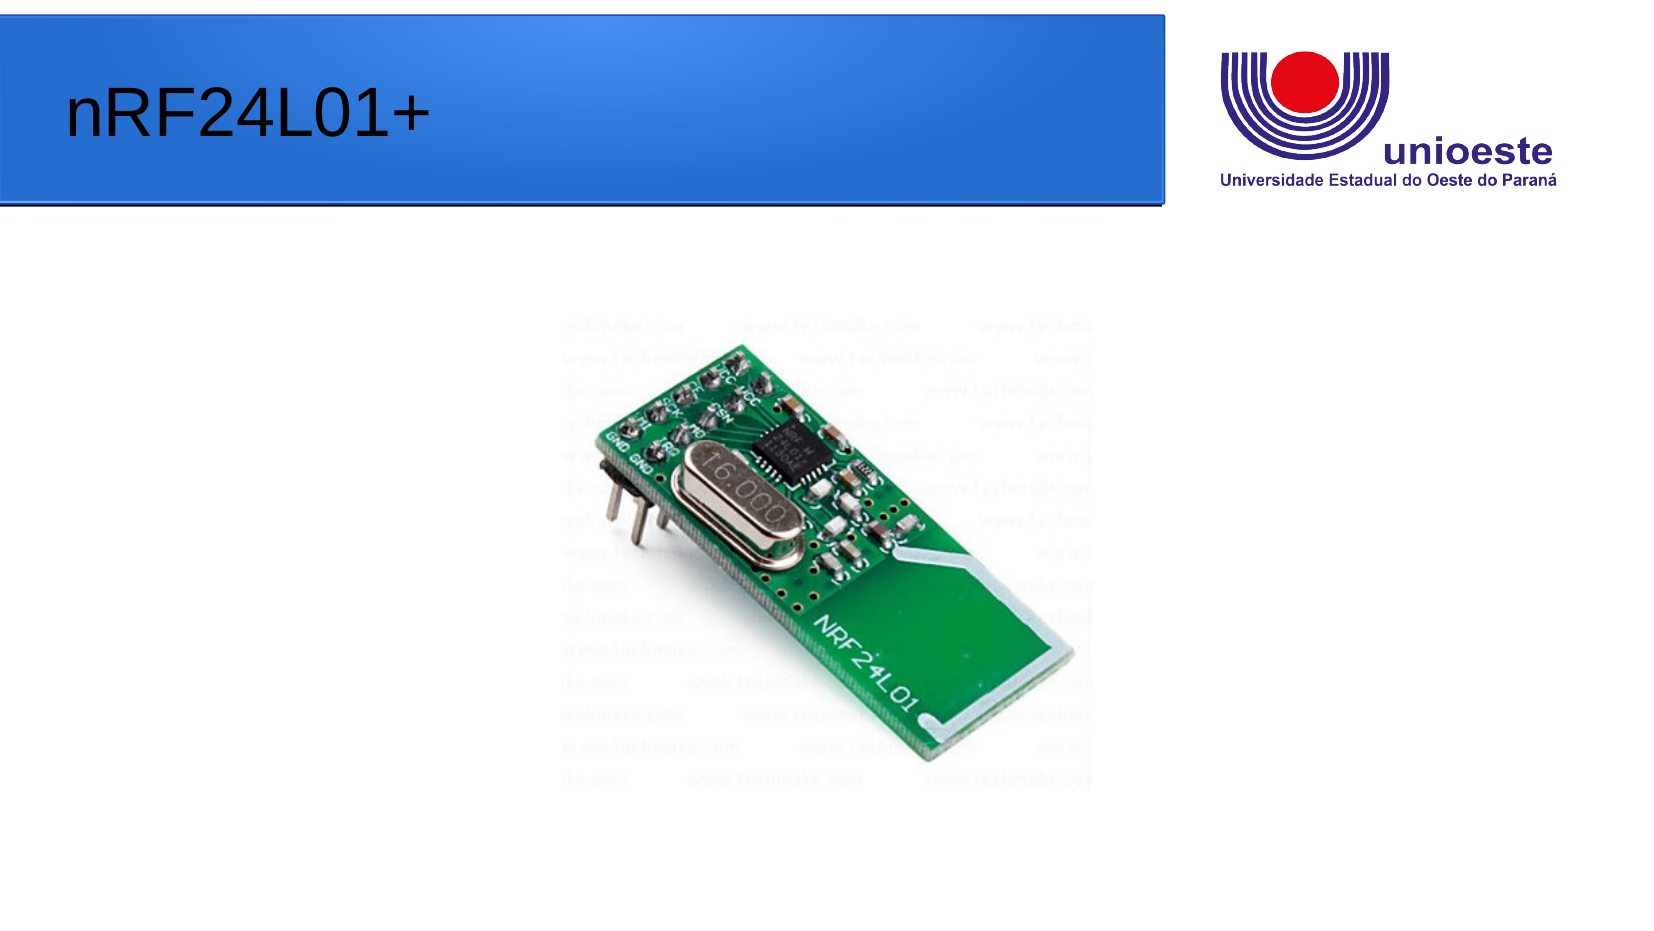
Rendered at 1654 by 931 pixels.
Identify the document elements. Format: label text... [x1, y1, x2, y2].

title nRF24L01+ [64, 42, 1117, 183]
picture [1169, 19, 1601, 201]
picture [561, 316, 1093, 791]
